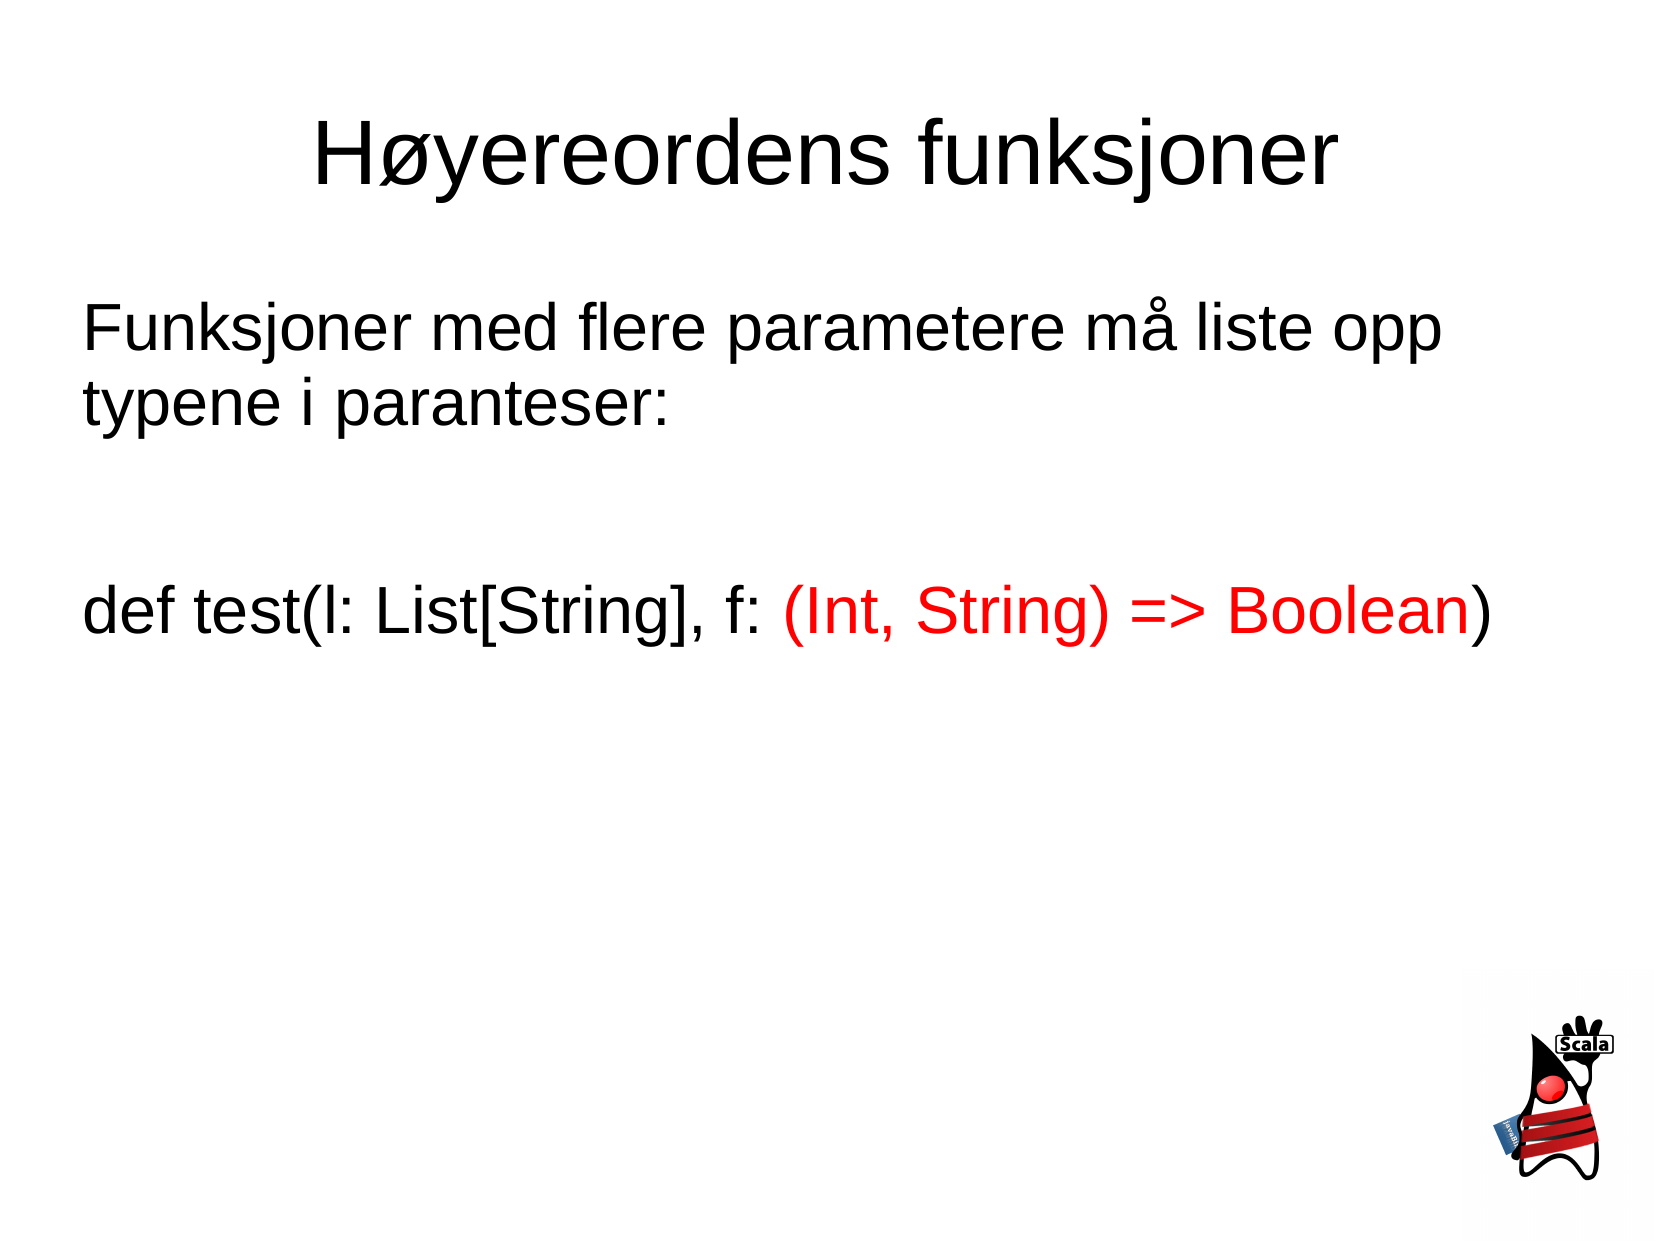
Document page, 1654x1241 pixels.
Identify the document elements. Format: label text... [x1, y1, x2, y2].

title Høyereordens funksjoner [82, 56, 1571, 250]
picture [1462, 969, 1654, 1241]
list Funksjoner med flere parametere må liste opp typene i paranteser: def test(l: List[String], f: (Int, String) => Boolean) [82, 290, 1571, 1109]
